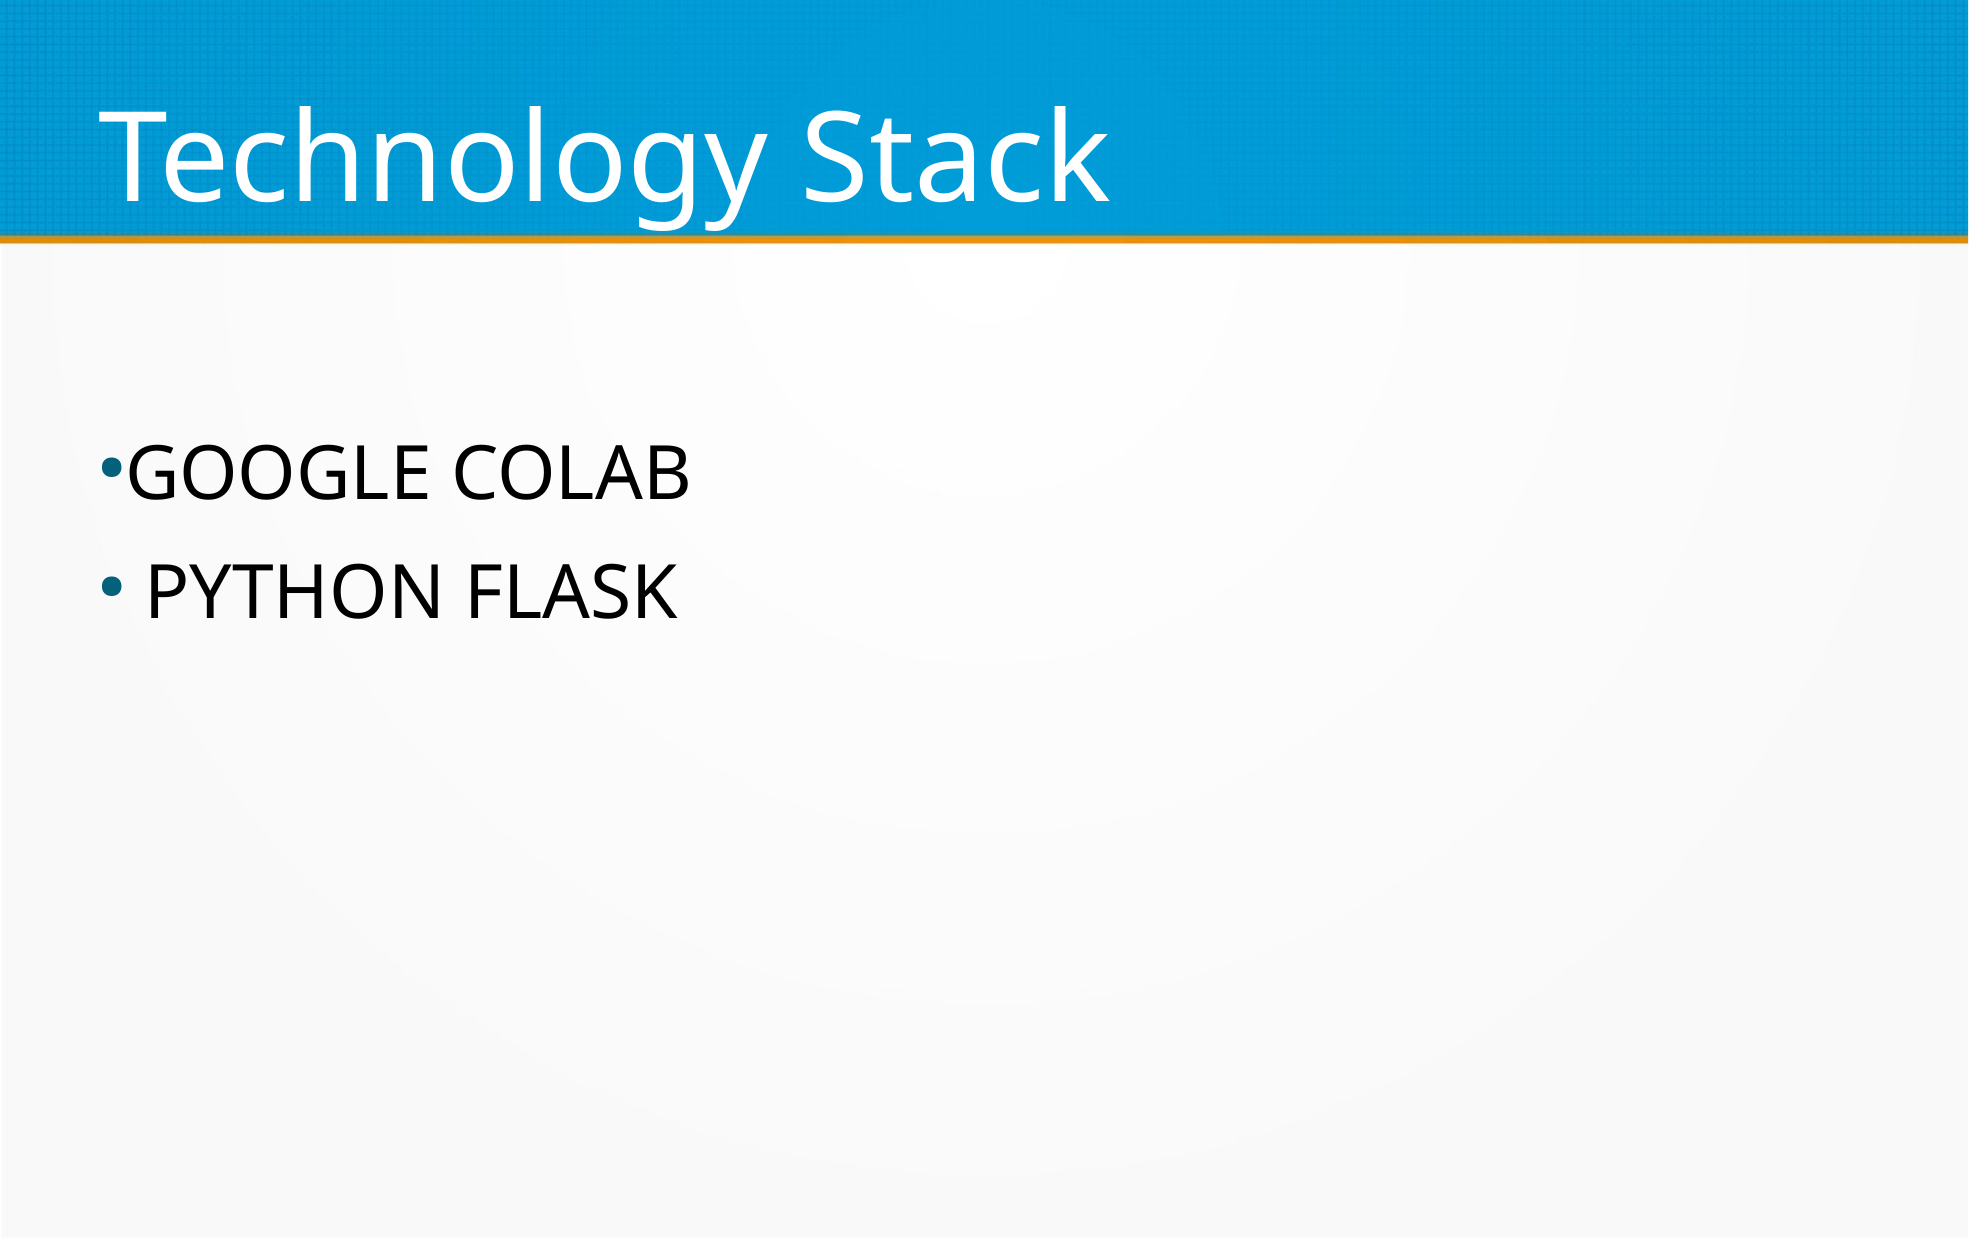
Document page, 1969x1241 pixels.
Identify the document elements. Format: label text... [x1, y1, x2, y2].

picture [0, 233, 1969, 1241]
list GOOGLE COLAB PYTHON FLASK [98, 315, 1861, 1081]
title Technology Stack [98, 19, 1870, 227]
